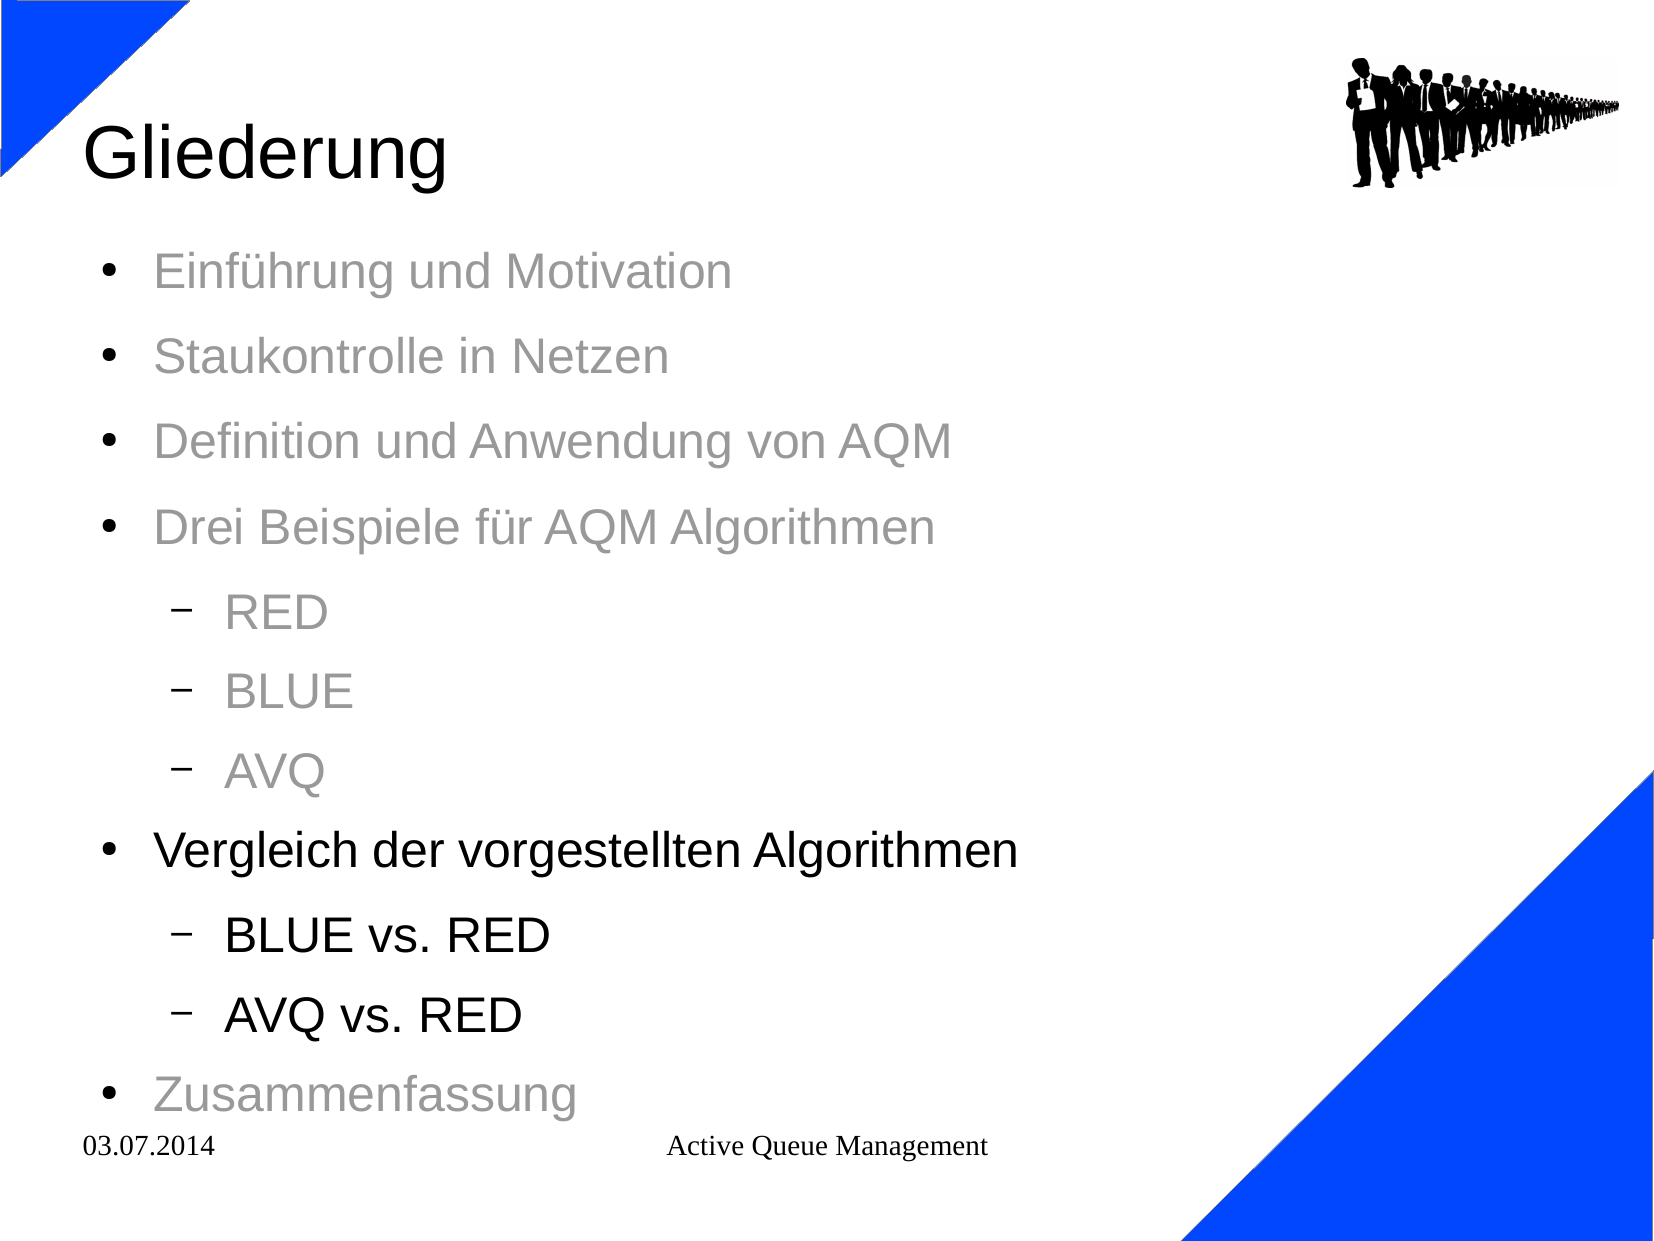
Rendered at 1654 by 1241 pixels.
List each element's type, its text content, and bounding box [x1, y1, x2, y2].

list Einführung und Motivation Staukontrolle in Netzen Definition und Anwendung von AQM Drei Beispiele für AQM Algorithmen RED BLUE AVQ Vergleich der vorgestellten Algorithmen BLUE vs. RED AVQ vs. RED Zusammenfassung [82, 243, 1571, 1123]
title Gliederung [82, 49, 1571, 243]
text_box [1180, 770, 1654, 1241]
picture [1346, 58, 1619, 188]
text_box [0, 0, 190, 177]
